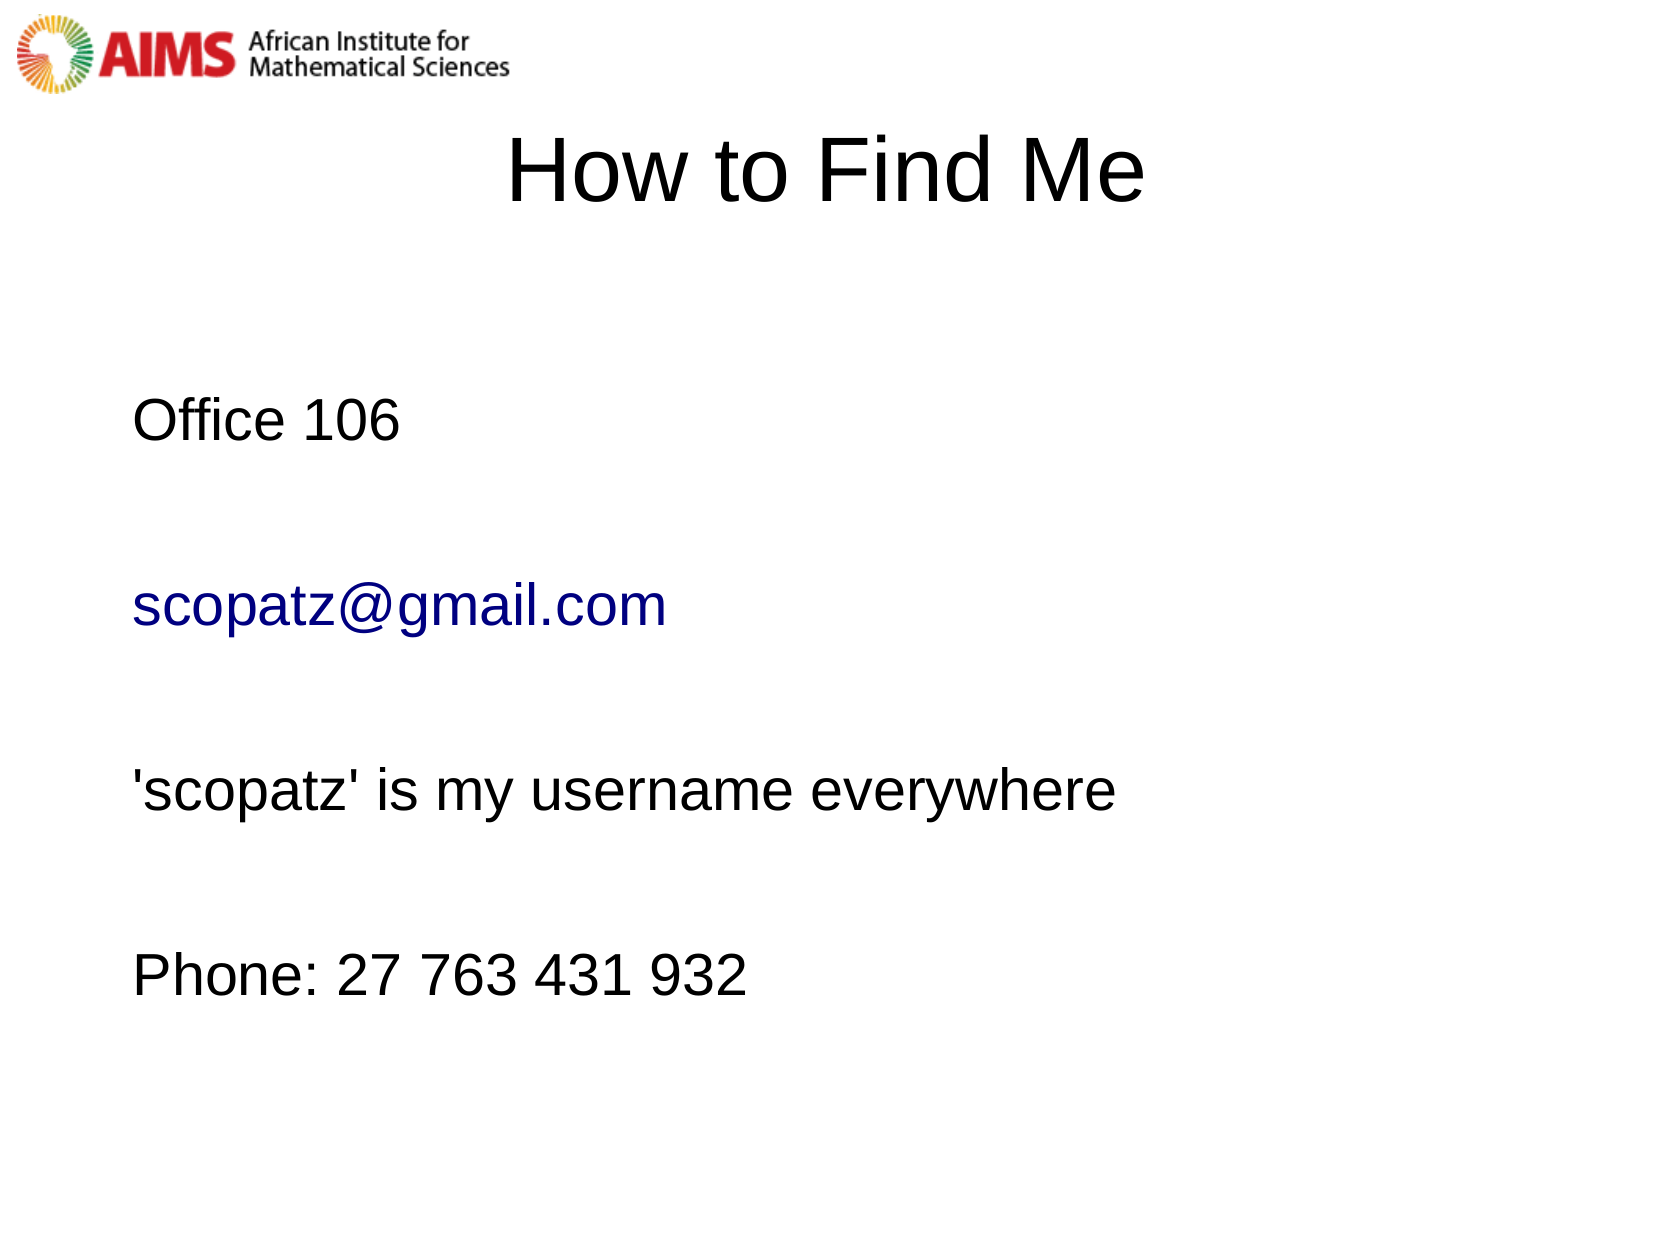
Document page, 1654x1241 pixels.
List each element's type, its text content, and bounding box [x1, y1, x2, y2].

list Office 106 scopatz@gmail.com 'scopatz' is my username everywhere Phone: 27 763 431 932 [82, 290, 1571, 1010]
picture [17, 14, 511, 94]
title How to Find Me [82, 67, 1571, 275]
